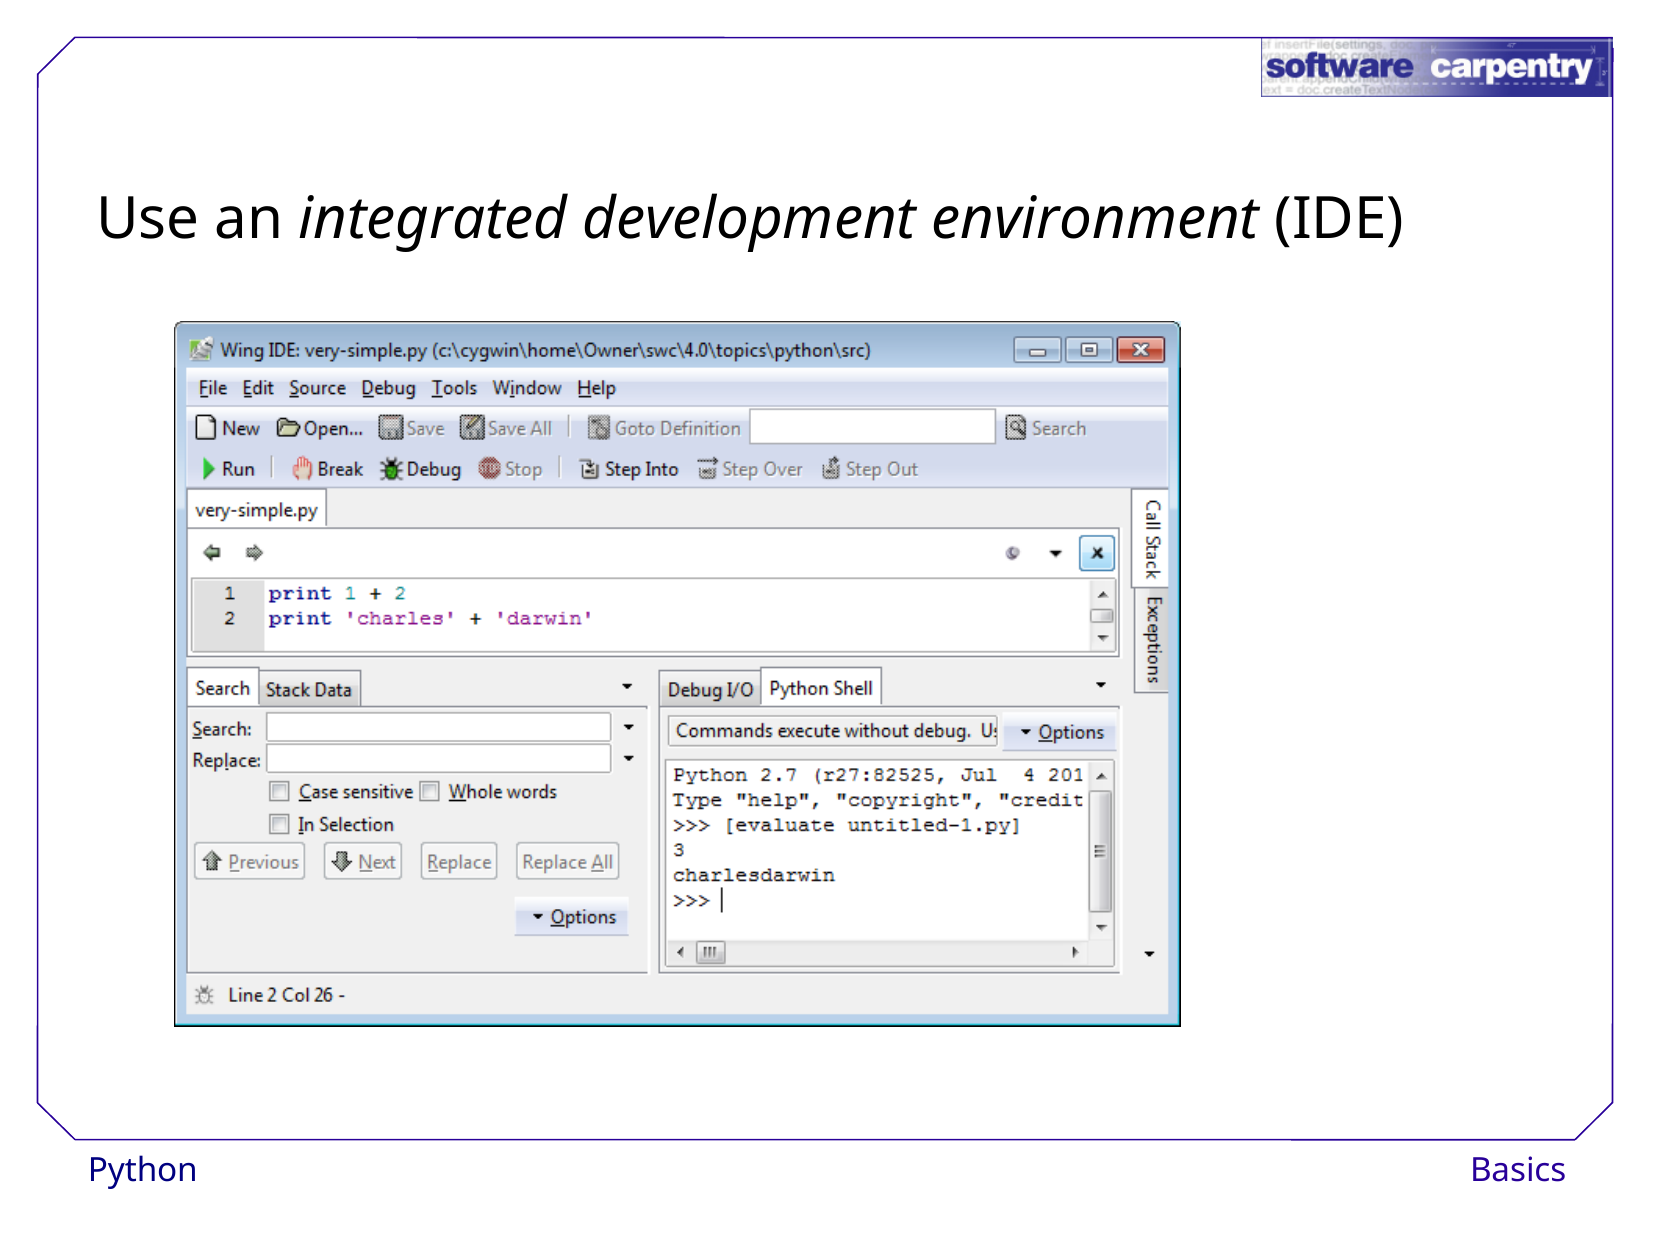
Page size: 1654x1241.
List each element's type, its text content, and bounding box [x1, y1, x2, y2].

picture [1261, 39, 1613, 97]
text_box Use an integrated development environment (IDE) [81, 138, 1570, 259]
picture [174, 321, 1181, 1027]
